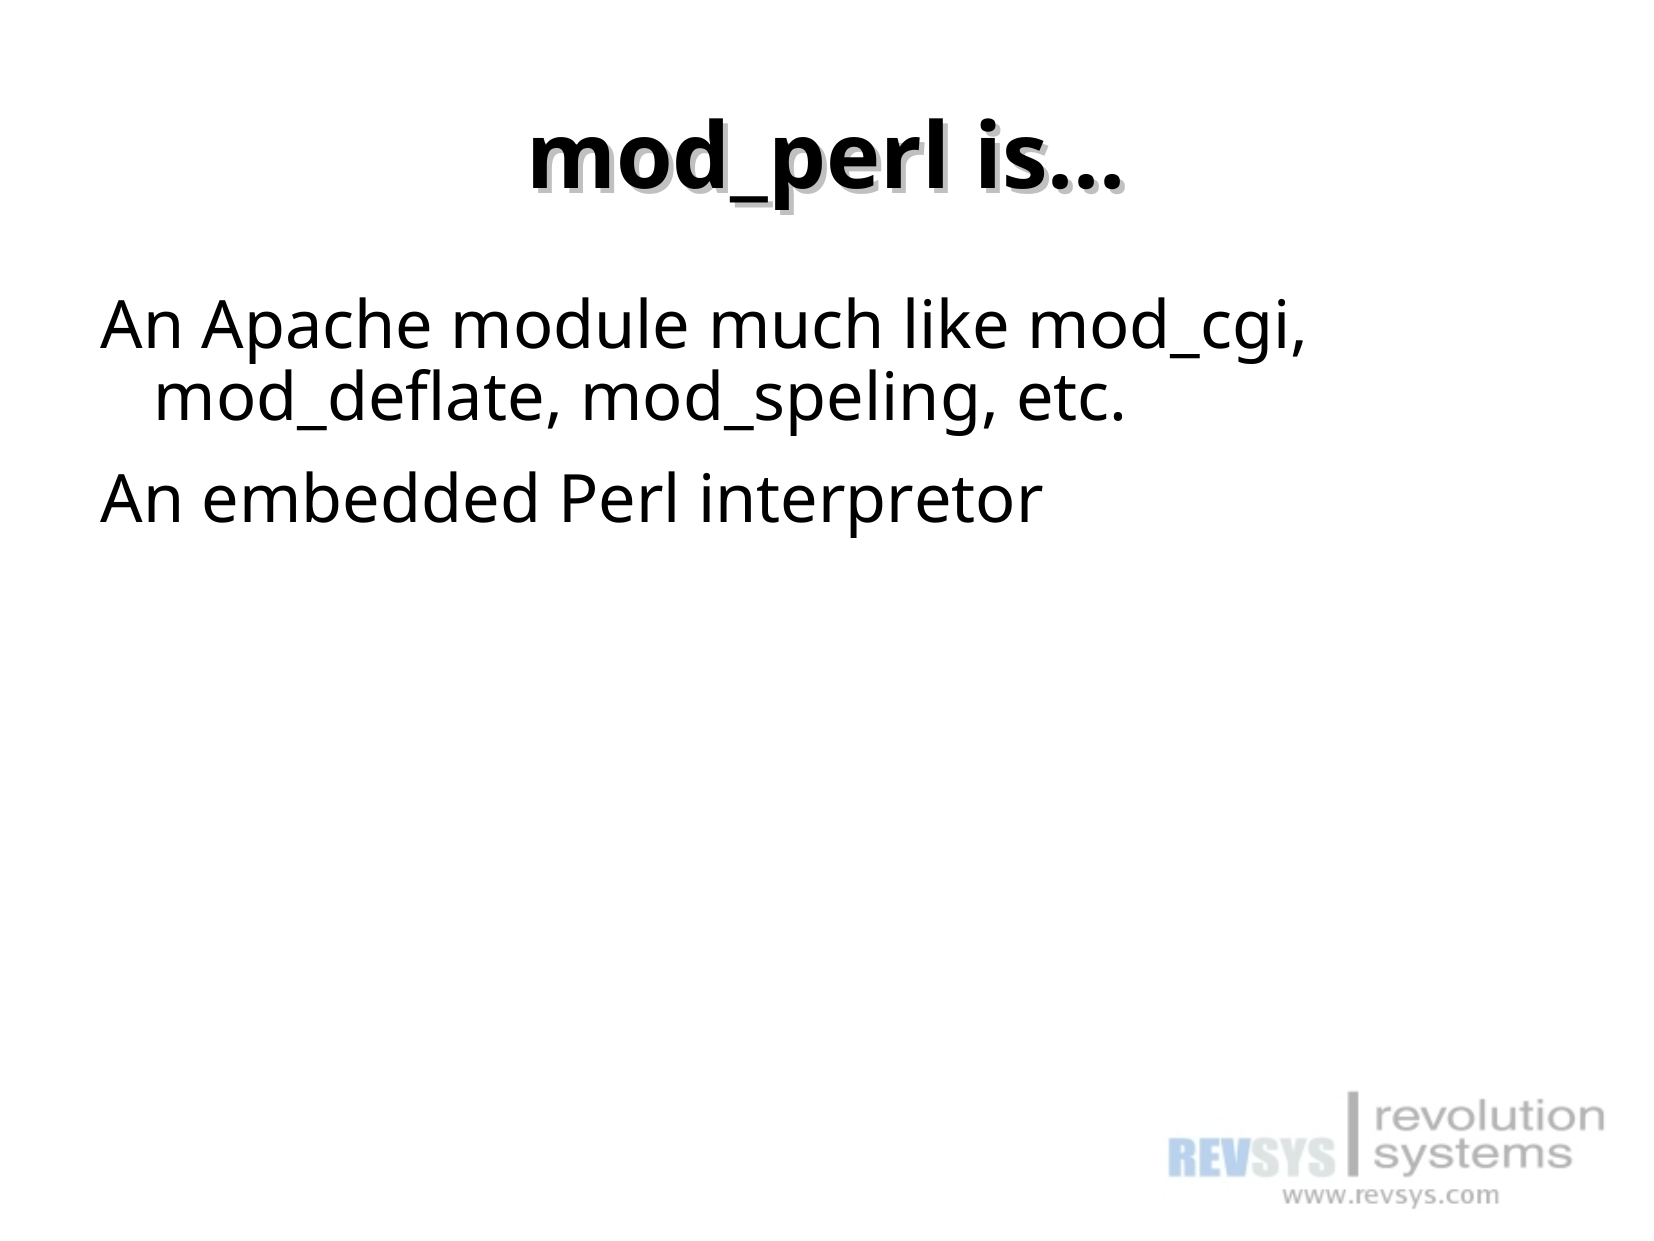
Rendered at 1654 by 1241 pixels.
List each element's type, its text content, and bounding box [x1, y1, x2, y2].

title mod_perl is... [82, 49, 1571, 257]
list An Apache module much like mod_cgi, mod_deflate, mod_speling, etc. An embedded Perl interpretor [82, 290, 1571, 1109]
picture [1162, 1087, 1613, 1211]
